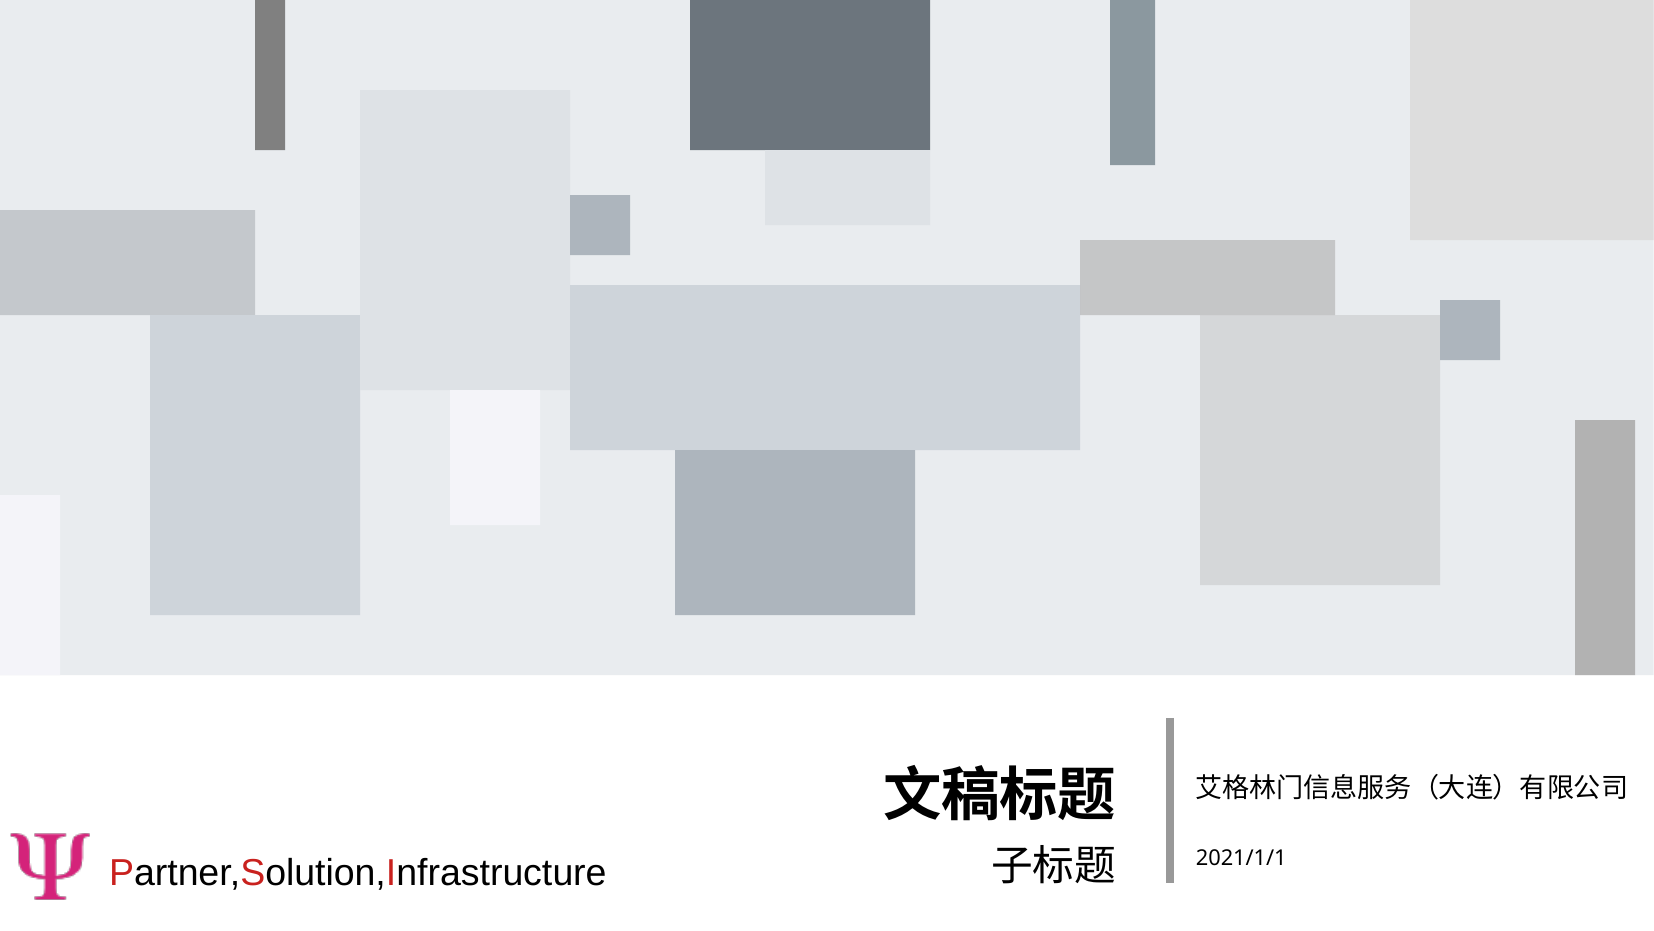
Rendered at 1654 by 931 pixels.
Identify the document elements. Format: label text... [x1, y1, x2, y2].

text_box 艾格林门信息服务（大连）有限公司 2021/1/1 [1181, 759, 1654, 912]
picture [0, 821, 101, 922]
text_box 文稿标题 子标题 [675, 740, 1131, 892]
text_box Partner,Solution,Infrastructure [101, 844, 622, 902]
